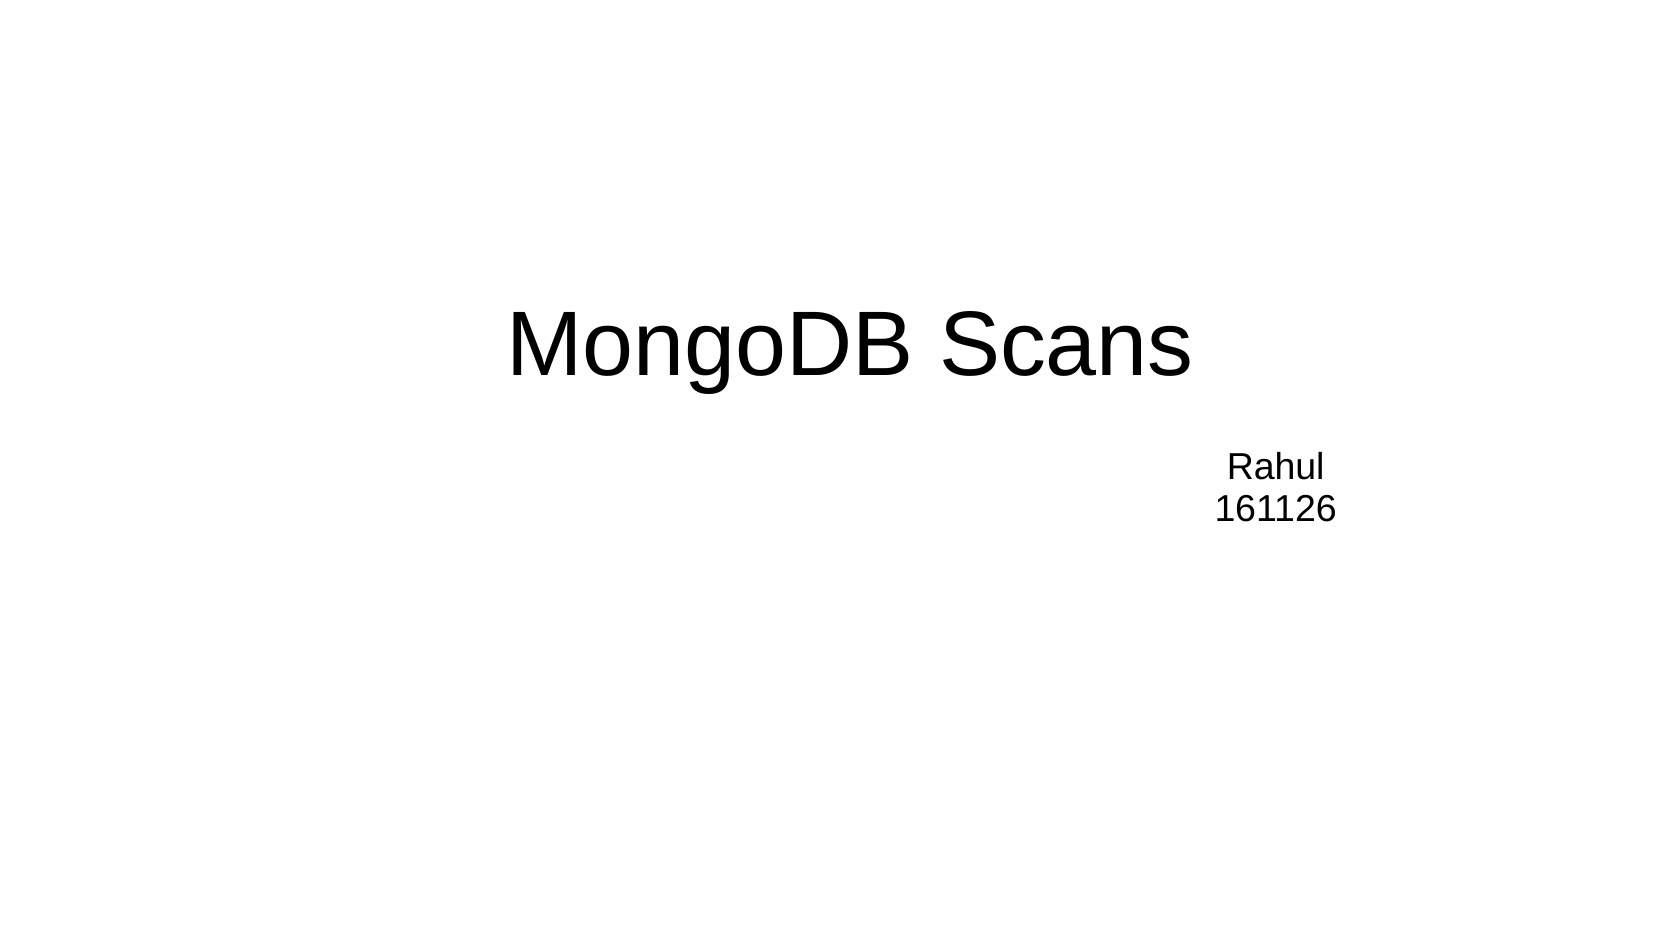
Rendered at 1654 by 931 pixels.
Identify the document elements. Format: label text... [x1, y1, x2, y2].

subtitle Rahul 161126 [531, 217, 1654, 758]
title MongoDB Scans [106, 265, 531, 422]
